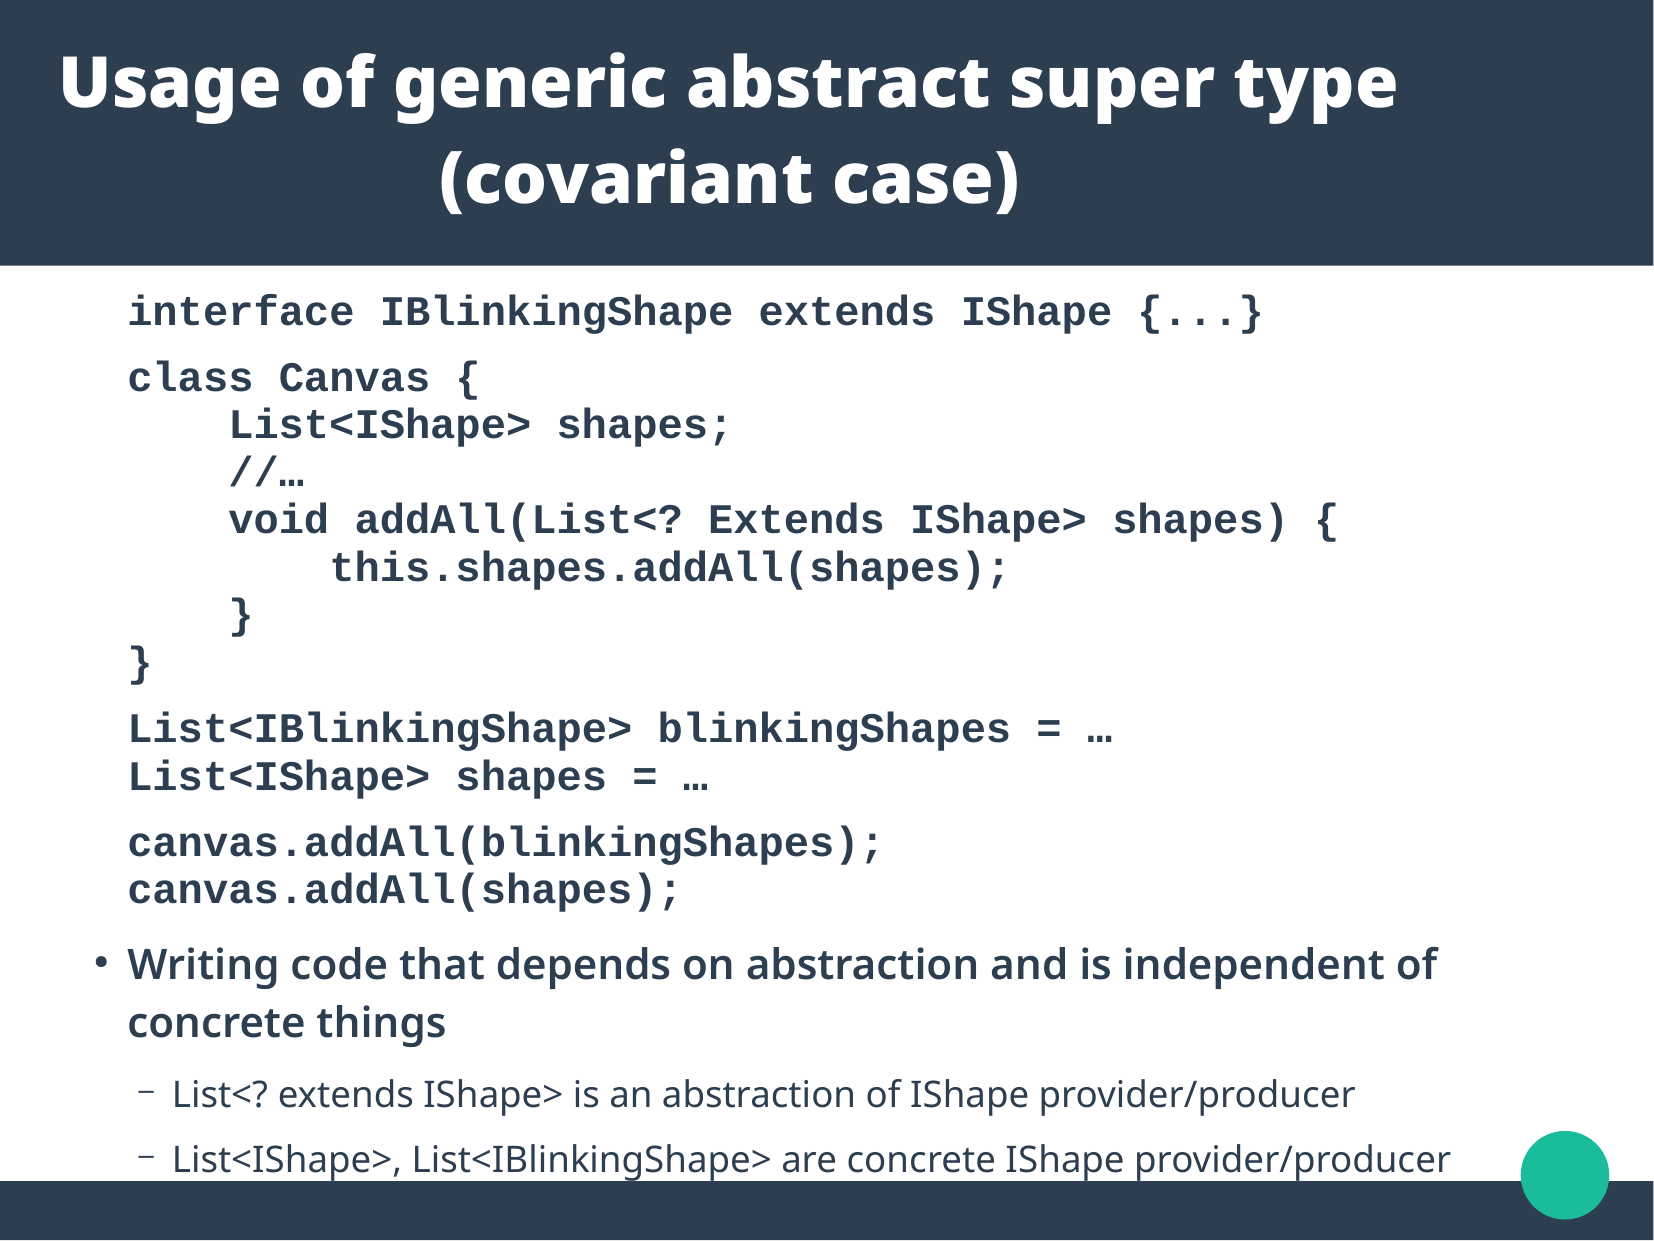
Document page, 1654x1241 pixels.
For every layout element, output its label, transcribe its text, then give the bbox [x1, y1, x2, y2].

list interface IBlinkingShape extends IShape {...} class Canvas { List<IShape> shapes; //… void addAll(List<? Extends IShape> shapes) { this.shapes.addAll(shapes); } } List<IBlinkingShape> blinkingShapes = … List<IShape> shapes = … canvas.addAll(blinkingShapes); canvas.addAll(shapes); Writing code that depends on abstraction and is independent of concrete things List<? extends IShape> is an abstraction of IShape provider/producer List<IShape>, List<IBlinkingShape> are concrete IShape provider/producer [82, 290, 1571, 1186]
title Usage of generic abstract super type (covariant case) [59, 49, 1595, 207]
